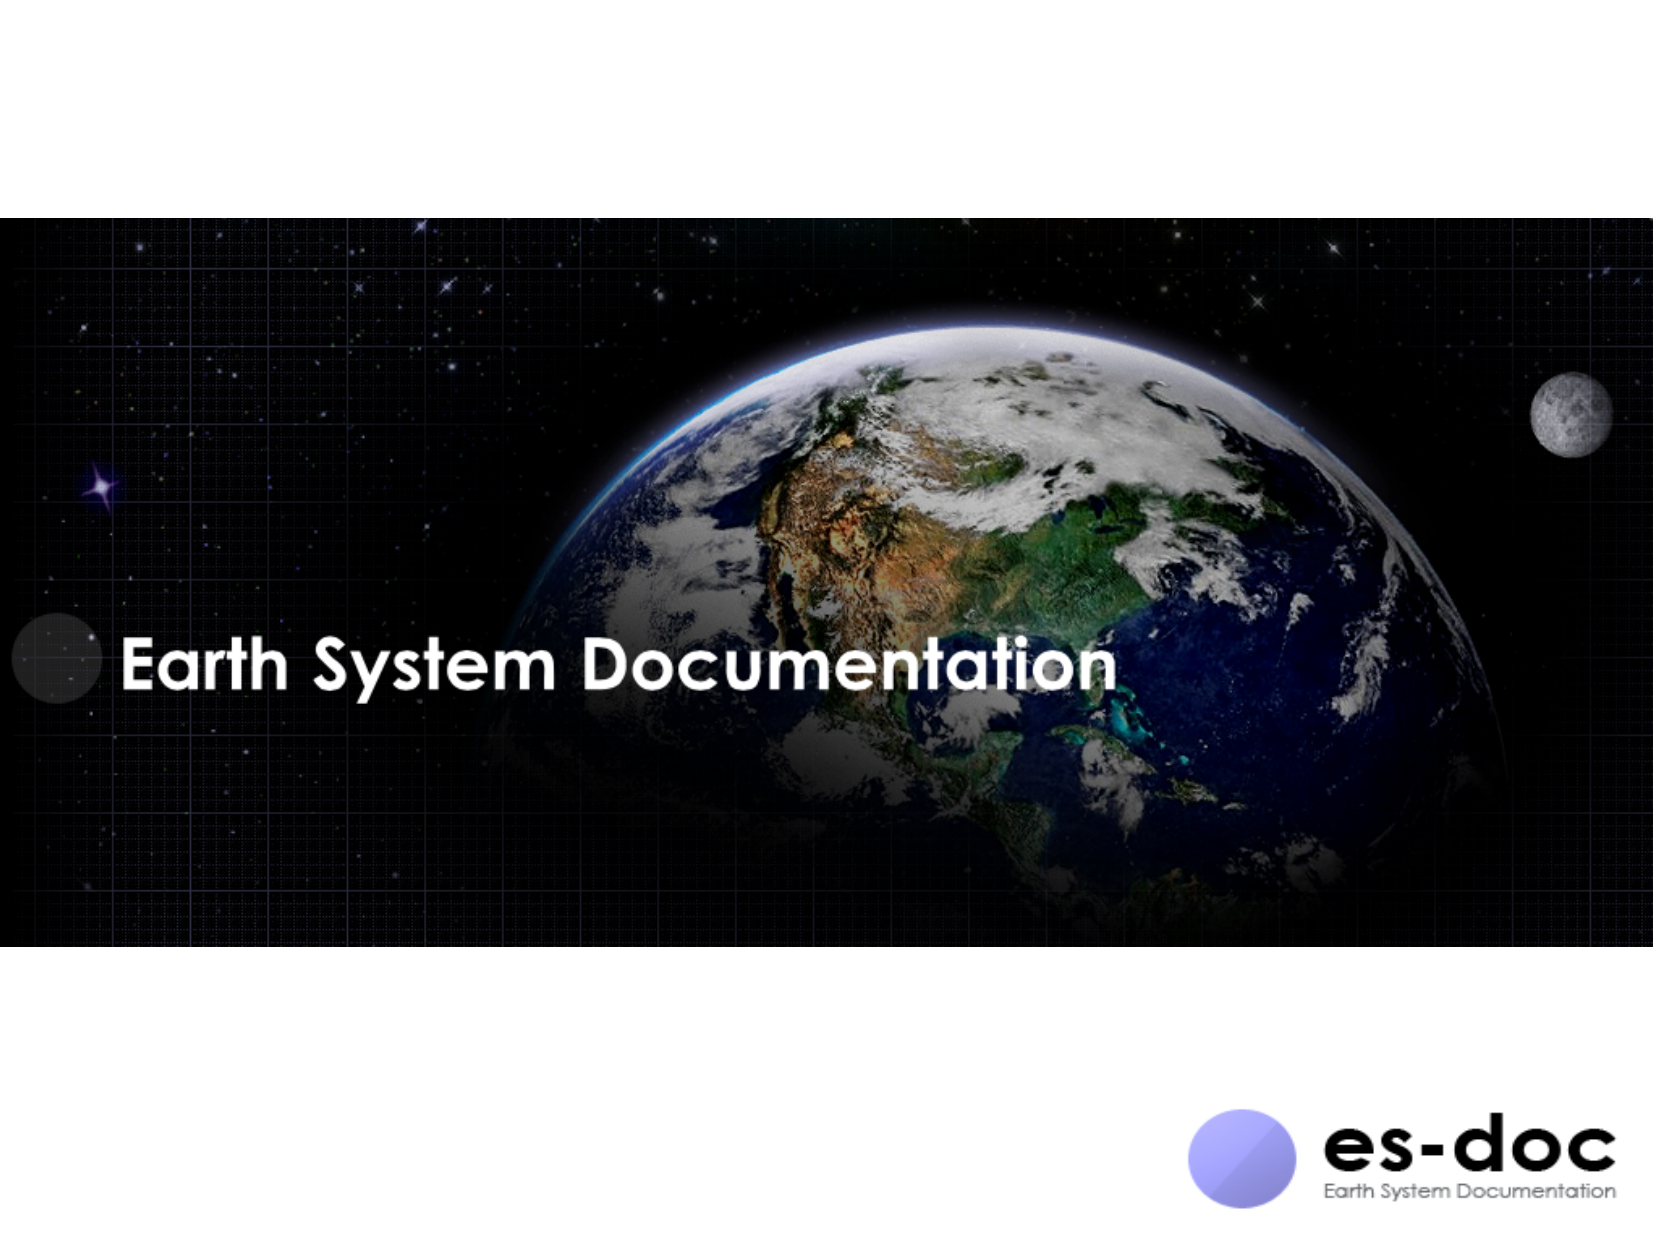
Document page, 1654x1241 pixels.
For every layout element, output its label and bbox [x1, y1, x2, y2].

picture [0, 218, 1653, 947]
picture [1181, 1092, 1625, 1224]
